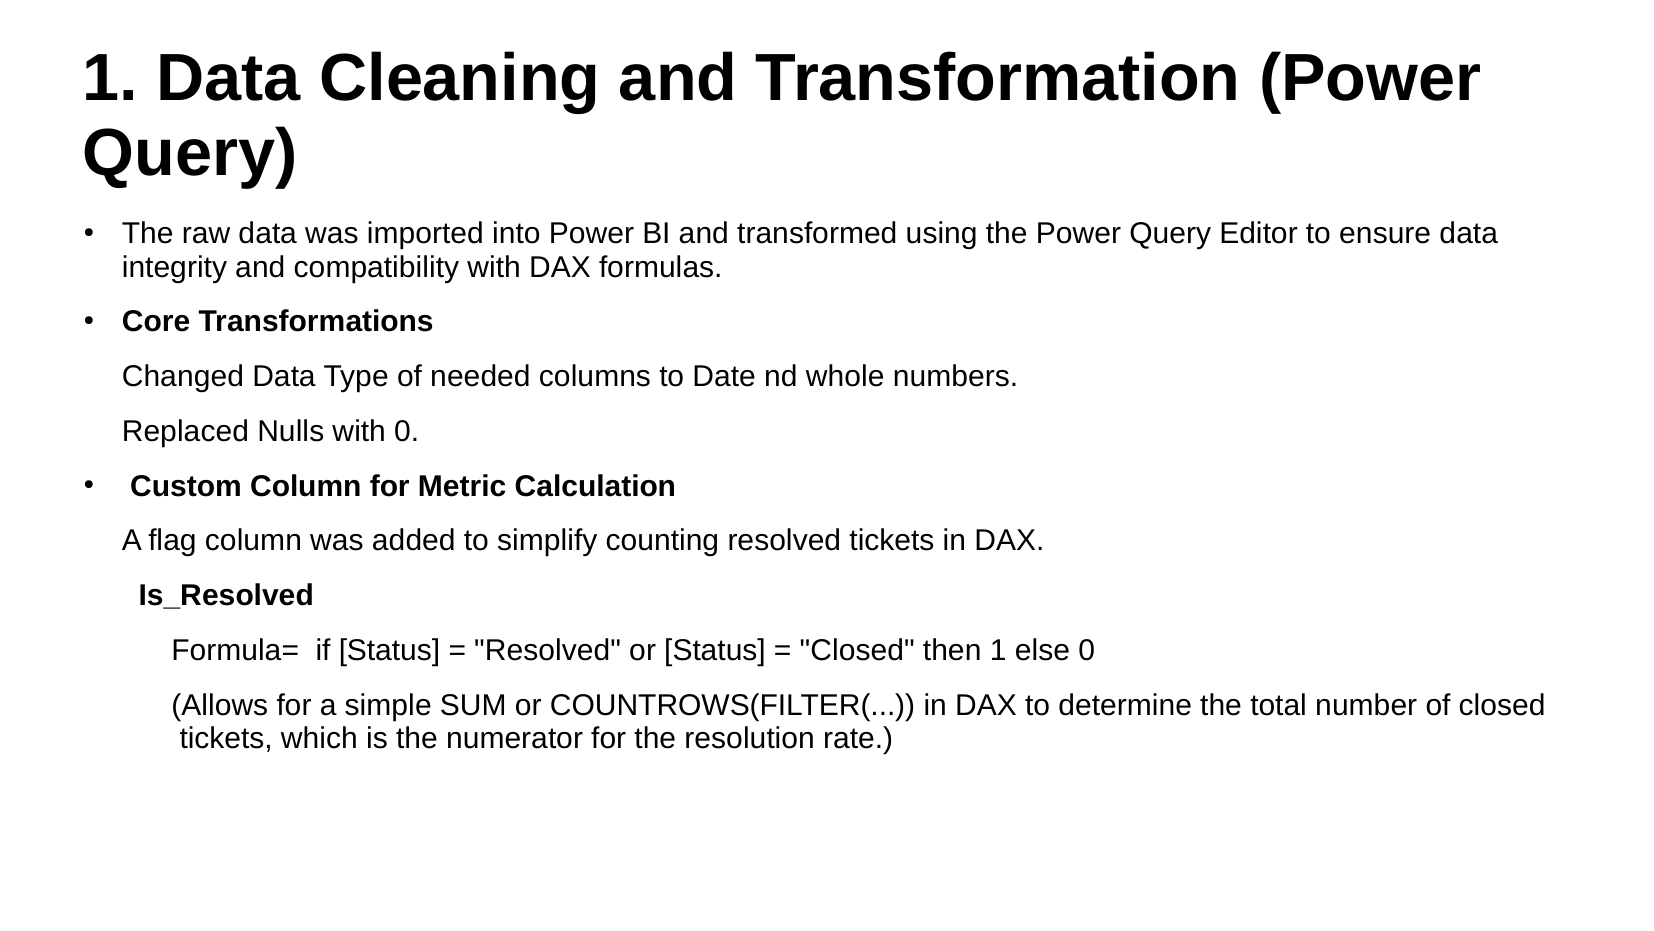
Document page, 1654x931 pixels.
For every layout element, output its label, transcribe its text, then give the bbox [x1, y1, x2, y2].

list The raw data was imported into Power BI and transformed using the Power Query Editor to ensure data integrity and compatibility with DAX formulas. Core Transformations Changed Data Type of needed columns to Date nd whole numbers. Replaced Nulls with 0. Custom Column for Metric Calculation A flag column was added to simplify counting resolved tickets in DAX. Is_Resolved Formula= if [Status] = "Resolved" or [Status] = "Closed" then 1 else 0 (Allows for a simple SUM or COUNTROWS(FILTER(...)) in DAX to determine the total number of closed tickets, which is the numerator for the resolution rate.) [70, 216, 1560, 756]
title 1. Data Cleaning and Transformation (Power Query) [82, 37, 1571, 193]
